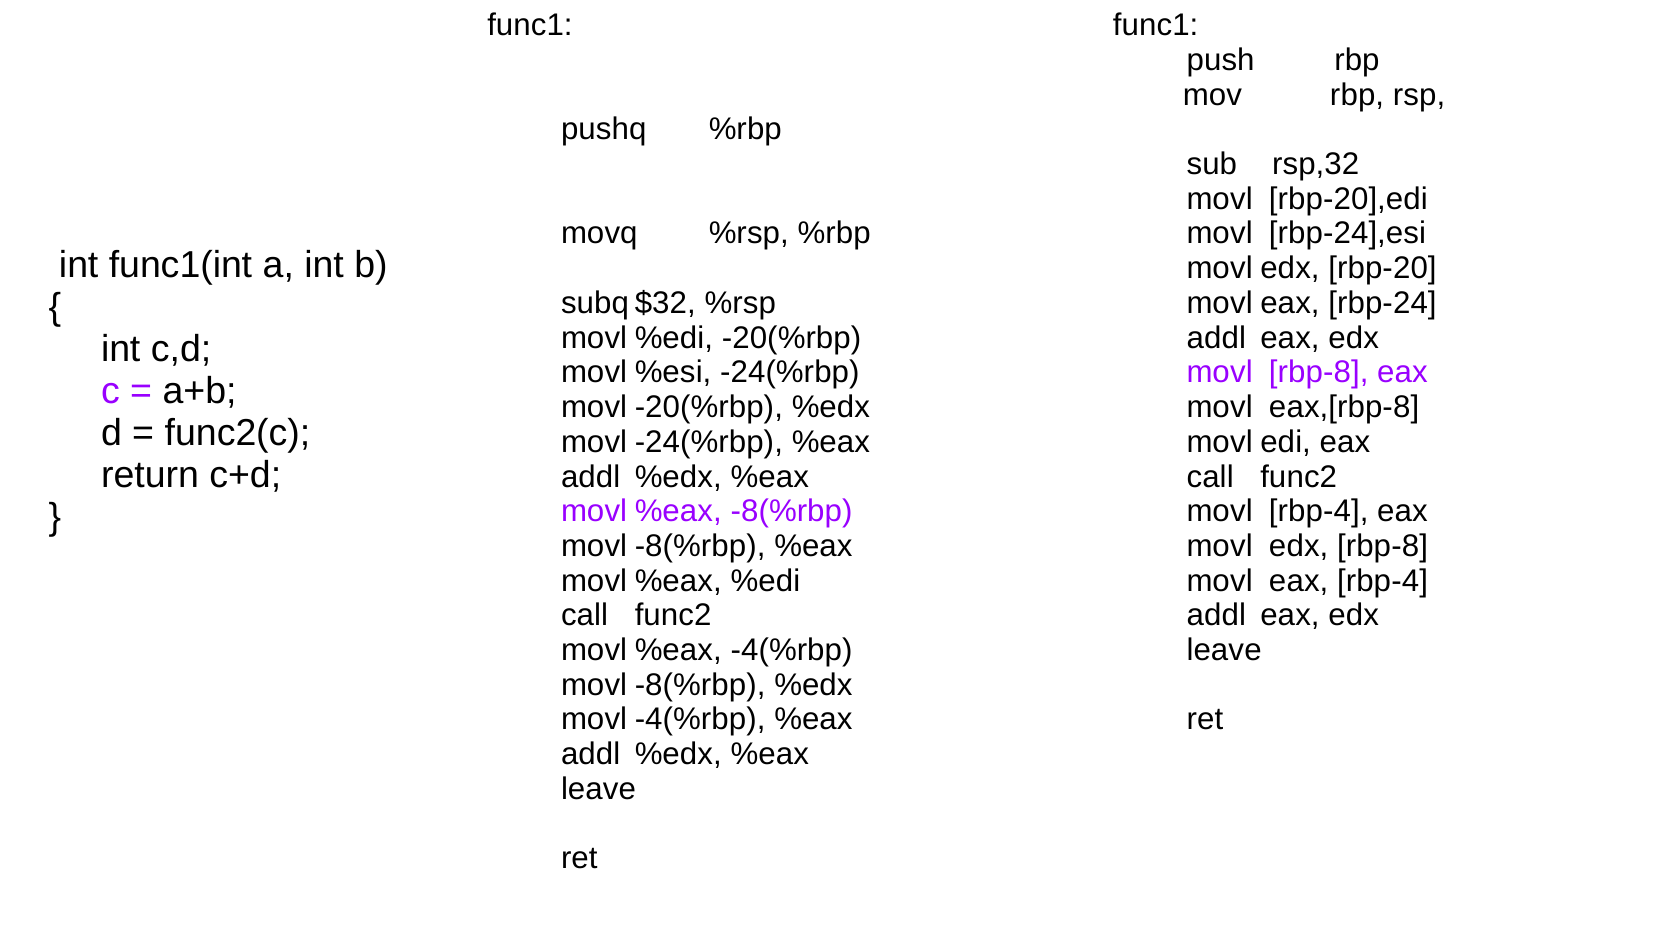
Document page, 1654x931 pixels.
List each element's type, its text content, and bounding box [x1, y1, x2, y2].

text_box func1: push rbp mov rbp, rsp, sub rsp,32 movl [rbp-20],edi movl [rbp-24],esi movl edx, [rbp-20] movl eax, [rbp-24] addl eax, edx movl [rbp-8], eax movl eax,[rbp-8] movl edi, eax call func2 movl [rbp-4], eax movl edx, [rbp-8] movl eax, [rbp-4] addl eax, edx leave ret [1098, 0, 1607, 925]
text_box func1: pushq %rbp movq %rsp, %rbp subq $32, %rsp movl %edi, -20(%rbp) movl %esi, -24(%rbp) movl -20(%rbp), %edx movl -24(%rbp), %eax addl %edx, %eax movl %eax, -8(%rbp) movl -8(%rbp), %eax movl %eax, %edi call func2 movl %eax, -4(%rbp) movl -8(%rbp), %edx movl -4(%rbp), %eax addl %edx, %eax leave ret [472, 0, 981, 925]
text_box int func1(int a, int b) { int c,d; c = a+b; d = func2(c); return c+d; } [33, 236, 414, 546]
